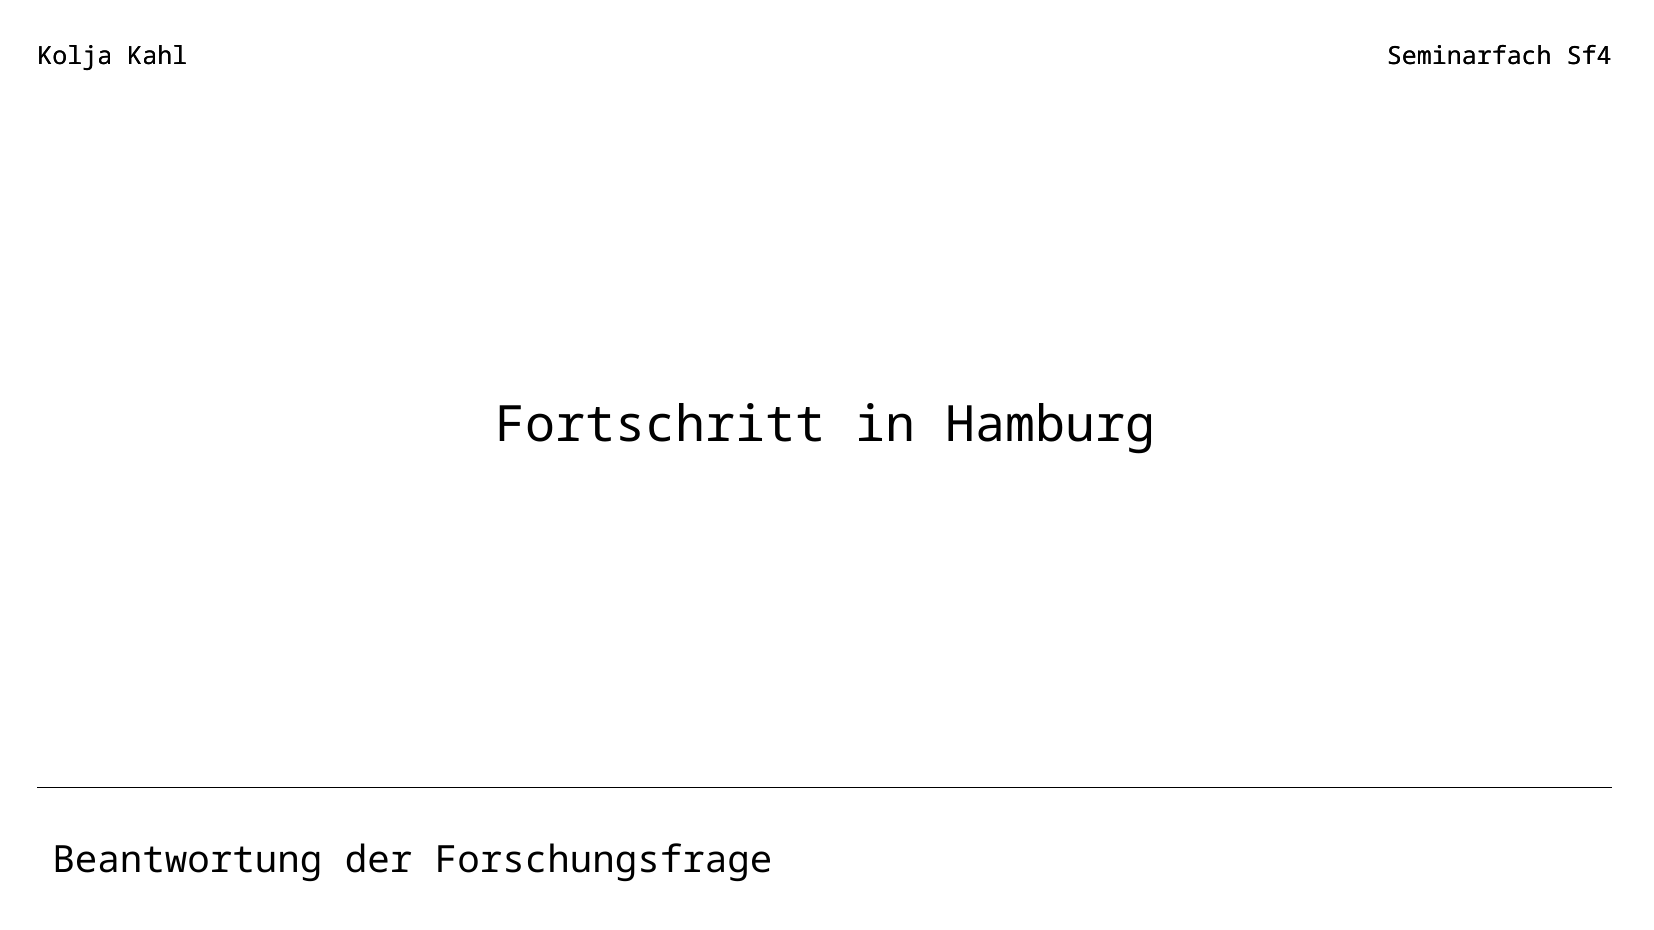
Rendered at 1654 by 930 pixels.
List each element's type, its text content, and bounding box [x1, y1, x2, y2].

text_box Fortschritt in Hamburg [37, 131, 1613, 713]
text_box Beantwortung der Forschungsfrage [37, 825, 901, 930]
title Seminarfach Sf4 [1312, 37, 1612, 76]
title Kolja Kahl [37, 37, 225, 76]
